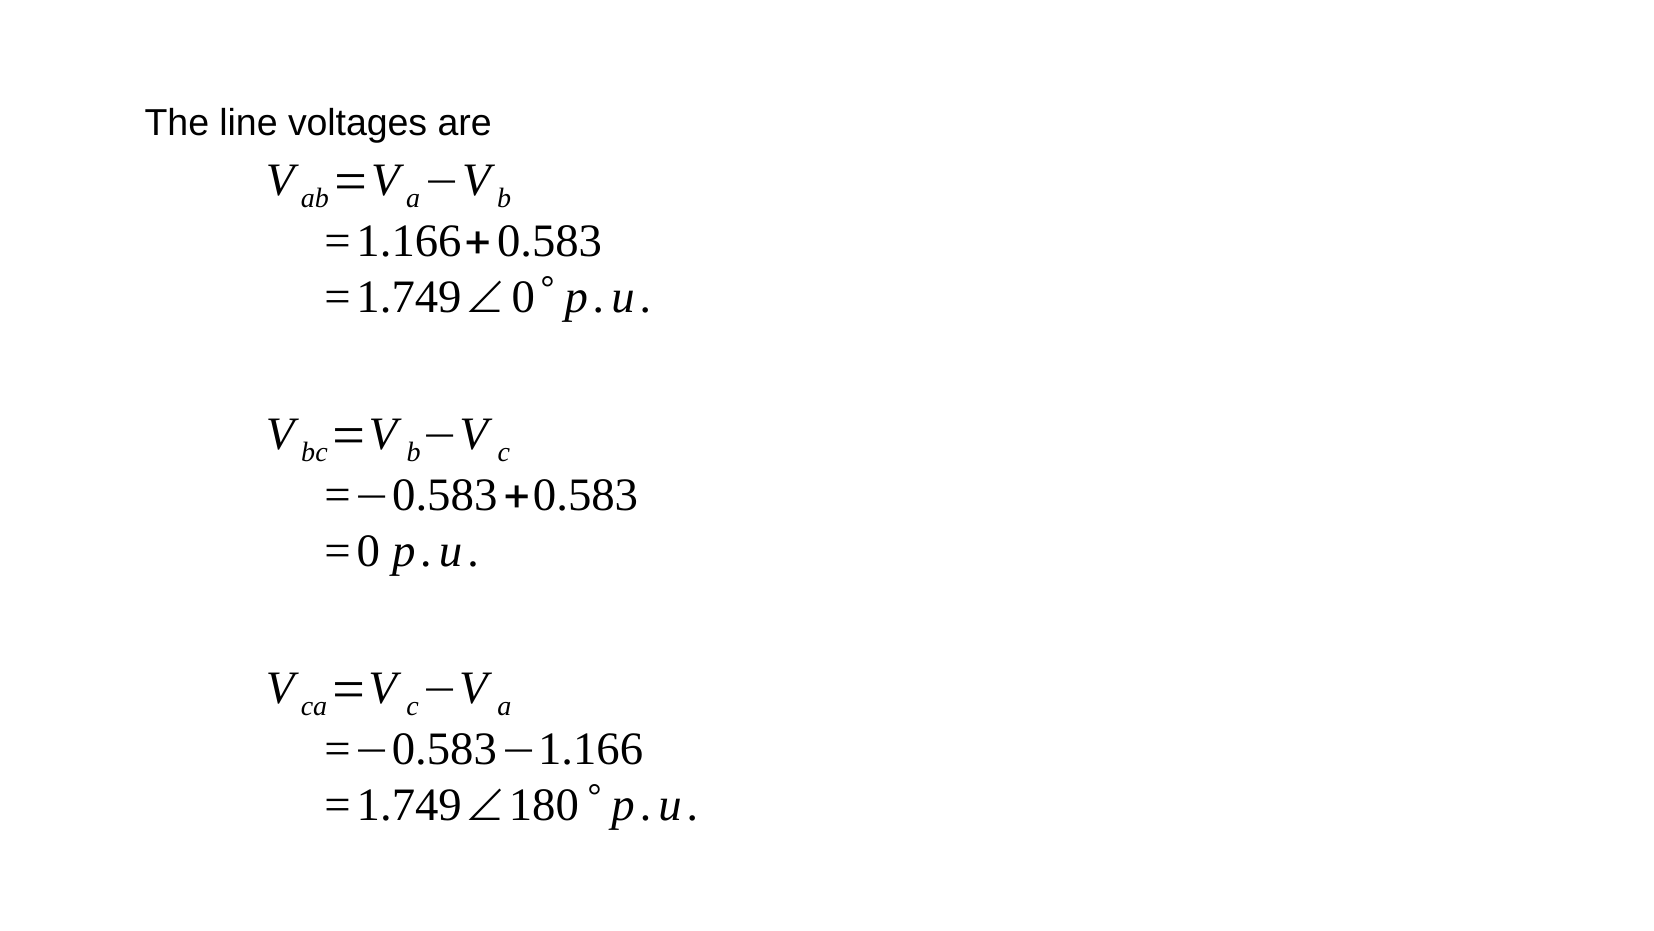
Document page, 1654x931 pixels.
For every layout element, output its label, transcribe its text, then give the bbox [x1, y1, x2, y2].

chart [253, 408, 652, 576]
text_box The line voltages are [129, 94, 507, 152]
chart [253, 154, 664, 322]
chart [253, 662, 710, 830]
